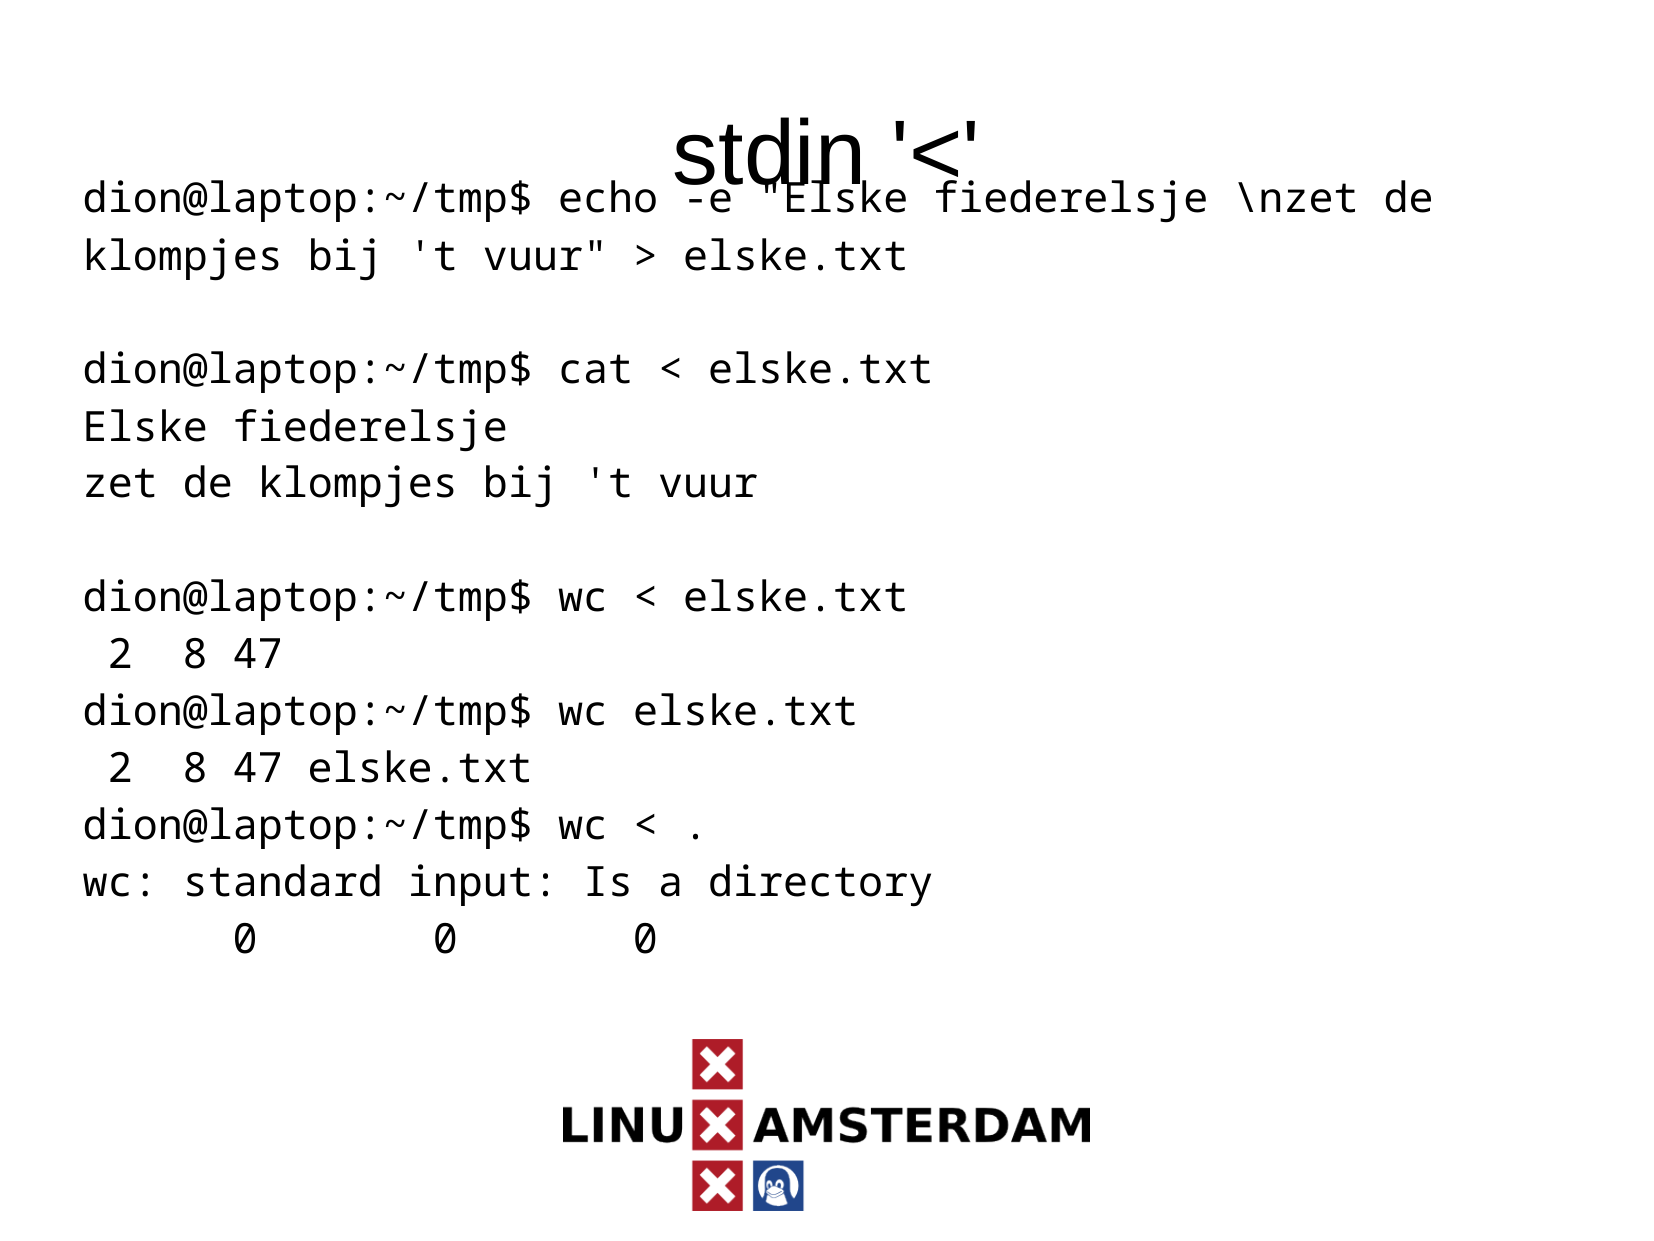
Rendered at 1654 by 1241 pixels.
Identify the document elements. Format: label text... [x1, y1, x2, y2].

picture [563, 1039, 1090, 1211]
subtitle dion@laptop:~/tmp$ echo -e "Elske fiederelsje \nzet de klompjes bij 't vuur" > elske.txt dion@laptop:~/tmp$ cat < elske.txt Elske fiederelsje zet de klompjes bij 't vuur dion@laptop:~/tmp$ wc < elske.txt 2 8 47 dion@laptop:~/tmp$ wc elske.txt 2 8 47 elske.txt dion@laptop:~/tmp$ wc < . wc: standard input: Is a directory 0 0 0 [82, 233, 1571, 1066]
title stdin '<' [82, 49, 1571, 233]
